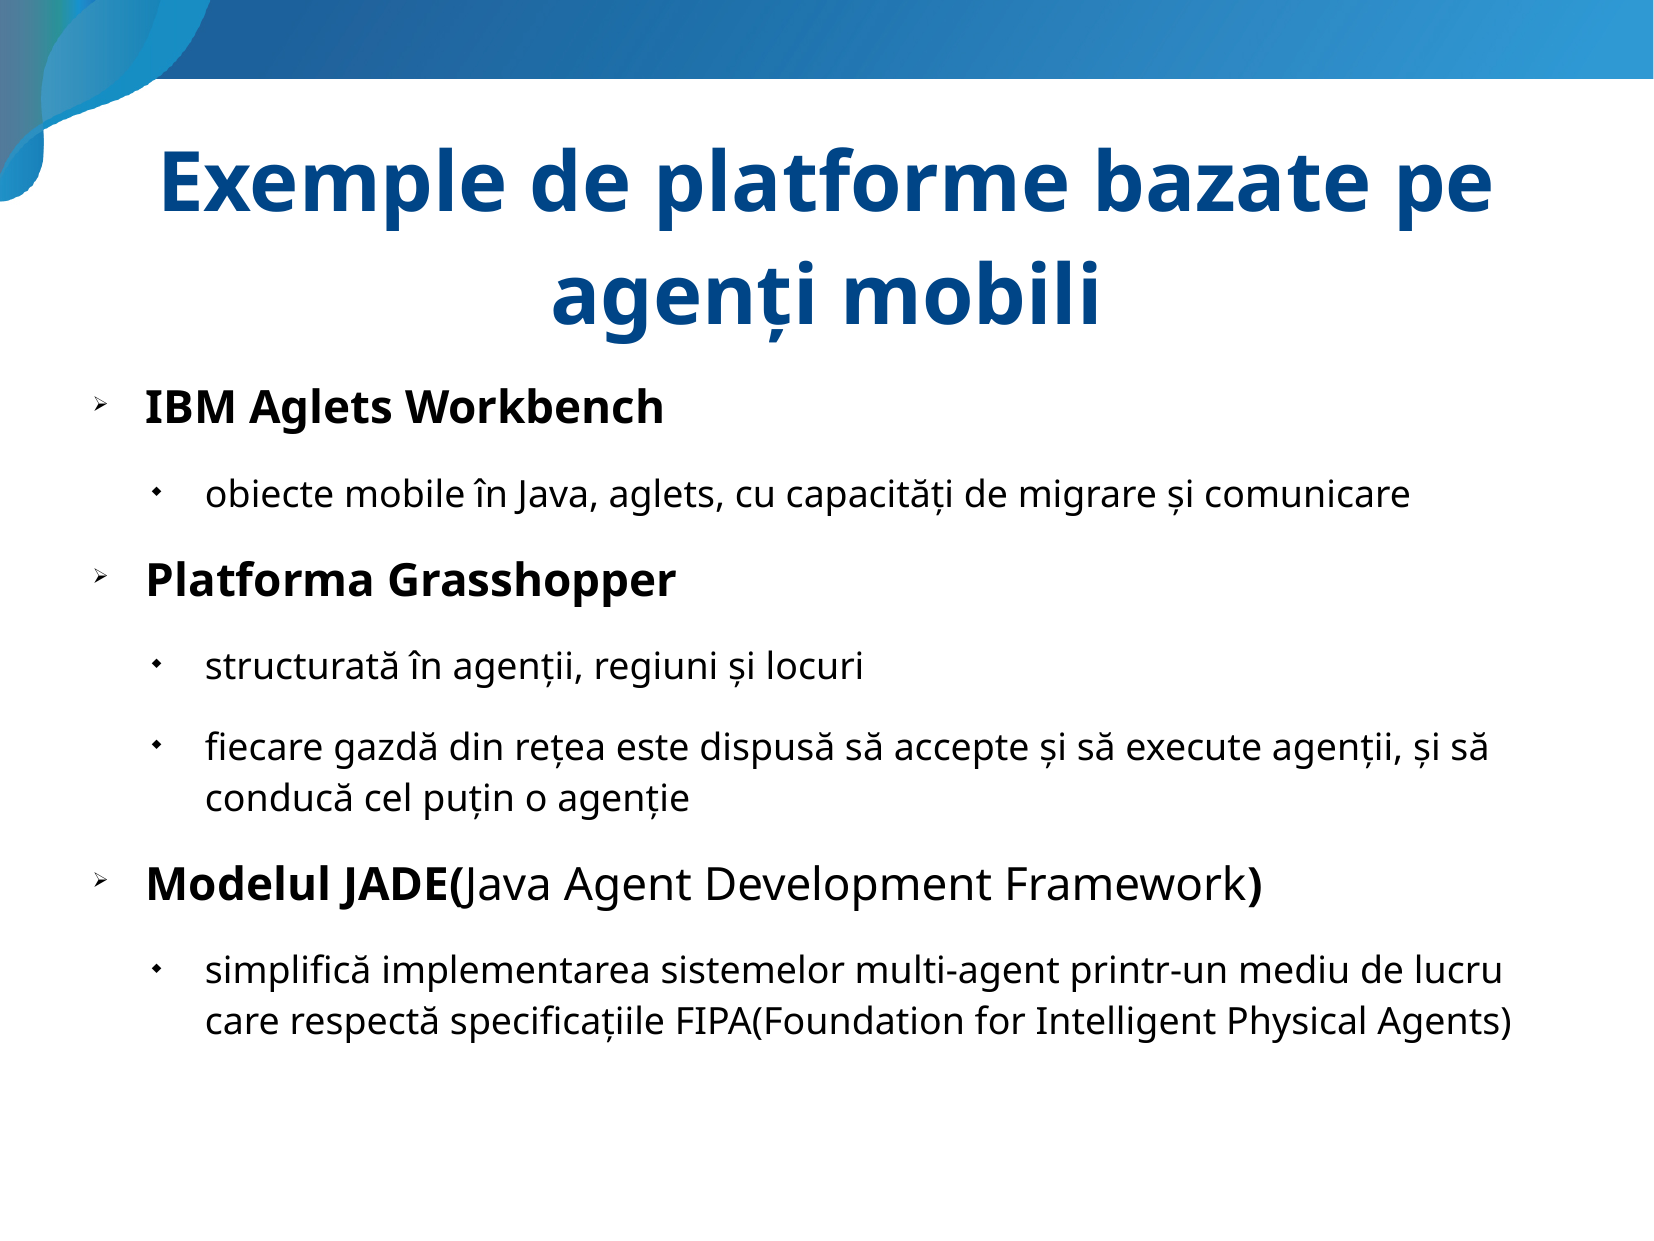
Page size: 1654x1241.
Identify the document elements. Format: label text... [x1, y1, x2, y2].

list IBM Aglets Workbench obiecte mobile în Java, aglets, cu capacități de migrare și comunicare Platforma Grasshopper structurată în agenții, regiuni și locuri fiecare gazdă din rețea este dispusă să accepte și să execute agenții, și să conducă cel puțin o agenție Modelul JADE(Java Agent Development Framework) simplifică implementarea sistemelor multi-agent printr-un mediu de lucru care respectă specificațiile FIPA(Foundation for Intelligent Physical Agents) [75, 375, 1564, 1095]
title Exemple de platforme bazate pe agenți mobili [82, 130, 1571, 341]
picture [0, 0, 1654, 1241]
